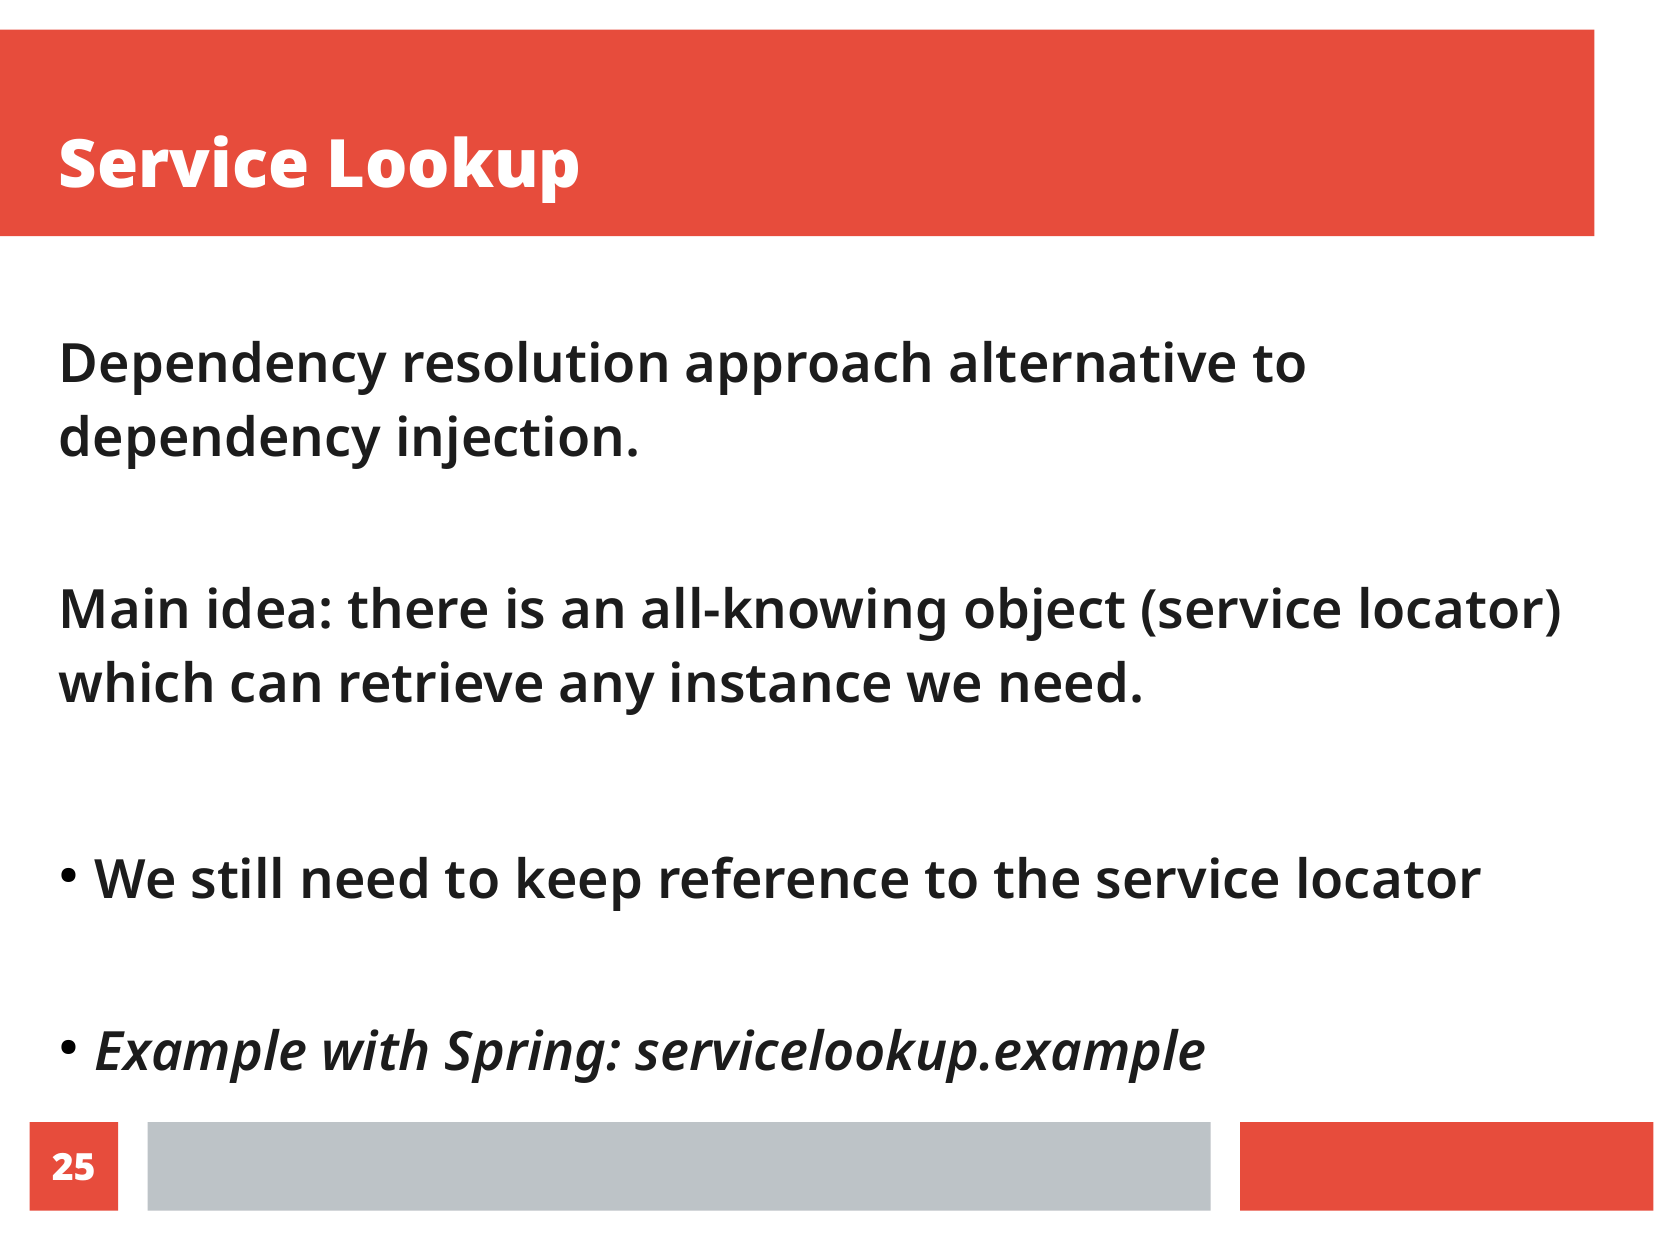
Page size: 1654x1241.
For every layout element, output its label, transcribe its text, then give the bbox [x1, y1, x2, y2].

list Dependency resolution approach alternative to dependency injection. Main idea: there is an all-knowing object (service locator) which can retrieve any instance we need. We still need to keep reference to the service locator Example with Spring: servicelookup.example [59, 324, 1565, 1093]
title Service Lookup [59, 59, 1595, 207]
